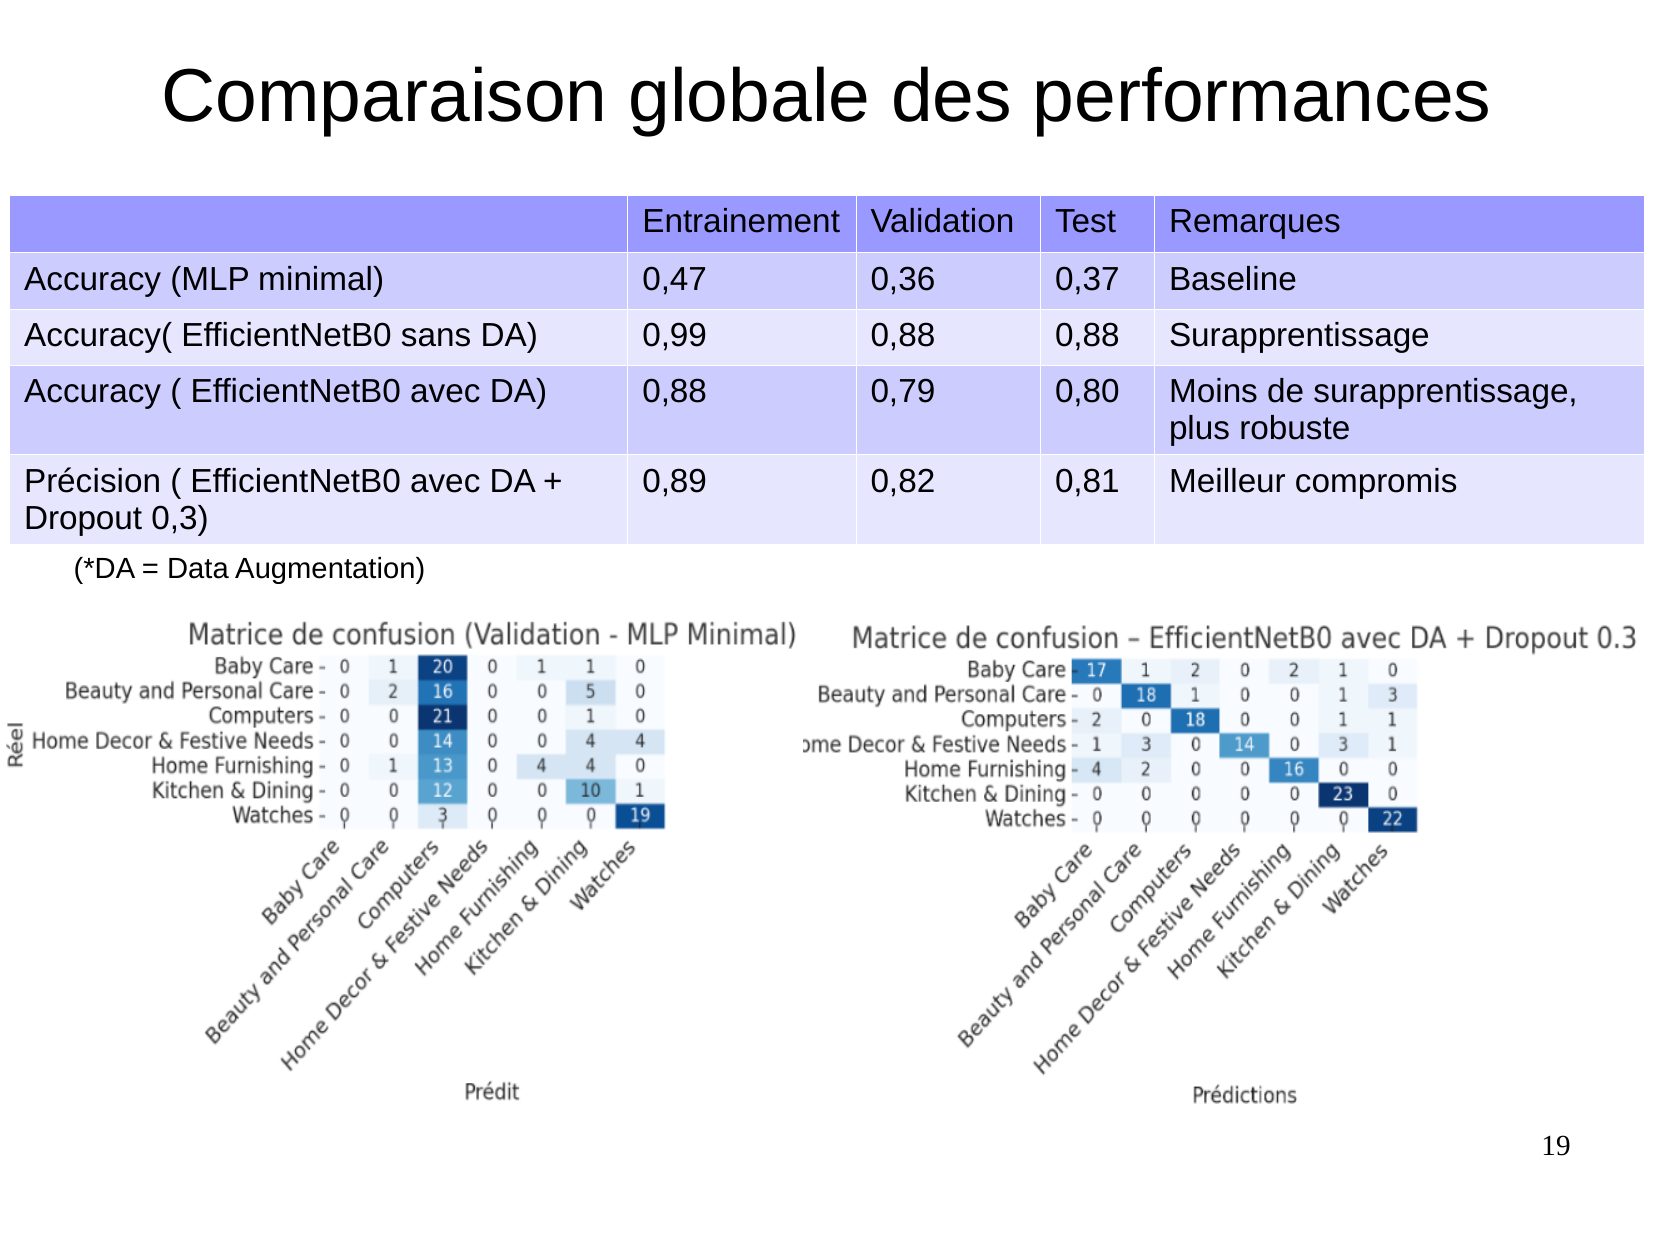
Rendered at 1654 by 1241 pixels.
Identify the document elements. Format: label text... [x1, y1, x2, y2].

table_cell 0,47 [628, 253, 856, 309]
table_cell Accuracy( EfficientNetB0 sans DA) [10, 310, 627, 365]
table_header Entrainement [628, 196, 856, 252]
table_cell 0,79 [857, 366, 1040, 454]
table_cell 0,36 [857, 253, 1040, 309]
table_cell Accuracy (MLP minimal) [10, 253, 627, 309]
table_header Remarques [1155, 196, 1644, 252]
table_cell Moins de surapprentissage, plus robuste [1155, 366, 1644, 454]
table_header [10, 196, 627, 252]
table_cell 0,88 [857, 310, 1040, 365]
table_cell Baseline [1155, 253, 1644, 309]
table_cell 0,37 [1041, 253, 1154, 309]
text_box (*DA = Data Augmentation) [58, 545, 525, 602]
table_cell Meilleur compromis [1155, 455, 1644, 544]
table_cell 0,88 [1041, 310, 1154, 365]
title Comparaison globale des performances [82, 49, 1571, 143]
picture [0, 615, 1640, 1108]
table_cell 0,99 [628, 310, 856, 365]
table_cell 0,82 [857, 455, 1040, 544]
table_header Validation [857, 196, 1040, 252]
table_cell 0,88 [628, 366, 856, 454]
table_header Test [1041, 196, 1154, 252]
table_cell Accuracy ( EfficientNetB0 avec DA) [10, 366, 627, 454]
table_cell 0,81 [1041, 455, 1154, 544]
table_cell 0,89 [628, 455, 856, 544]
table_cell Surapprentissage [1155, 310, 1644, 365]
table_cell Précision ( EfficientNetB0 avec DA + Dropout 0,3) [10, 455, 627, 544]
table_cell 0,80 [1041, 366, 1154, 454]
